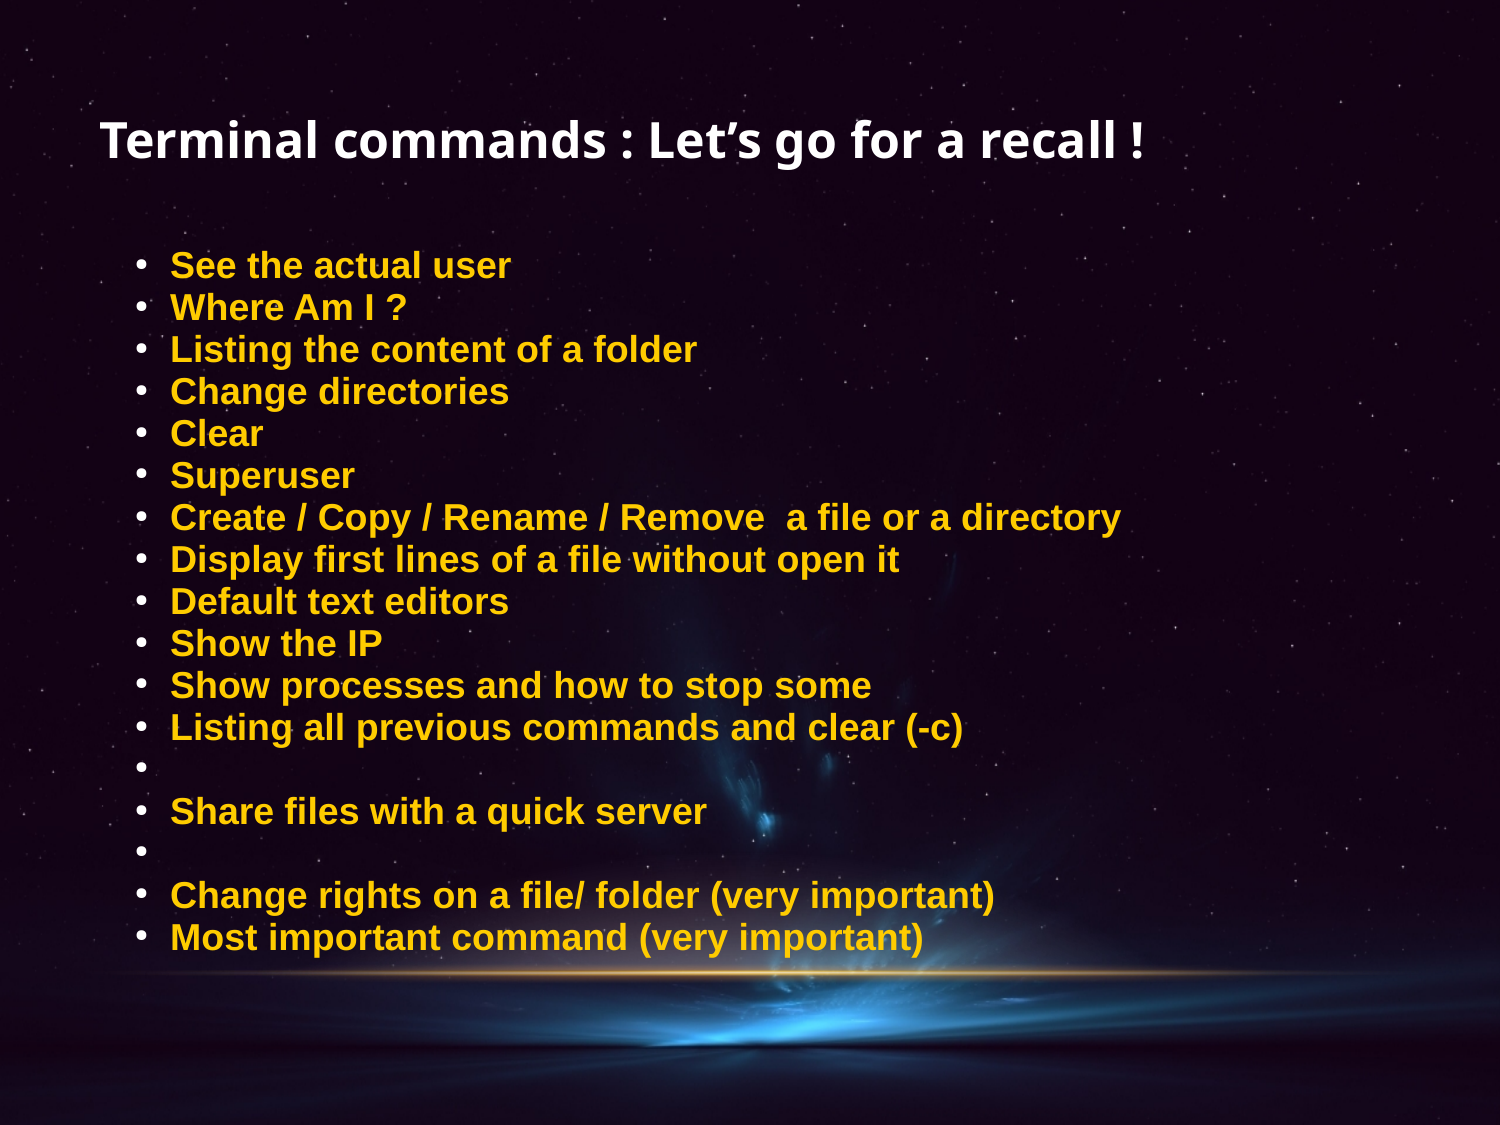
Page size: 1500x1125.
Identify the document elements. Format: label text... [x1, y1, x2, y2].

picture [0, 0, 1500, 1125]
text_box See the actual user Where Am I ? Listing the content of a folder Change directories Clear Superuser Create / Copy / Rename / Remove a file or a directory Display first lines of a file without open it Default text editors Show the IP Show processes and how to stop some Listing all previous commands and clear (-c) Share files with a quick server Change rights on a file/ folder (very important) Most important command (very important) [120, 195, 1321, 966]
title Terminal commands : Let’s go for a recall ! [99, 45, 1400, 233]
